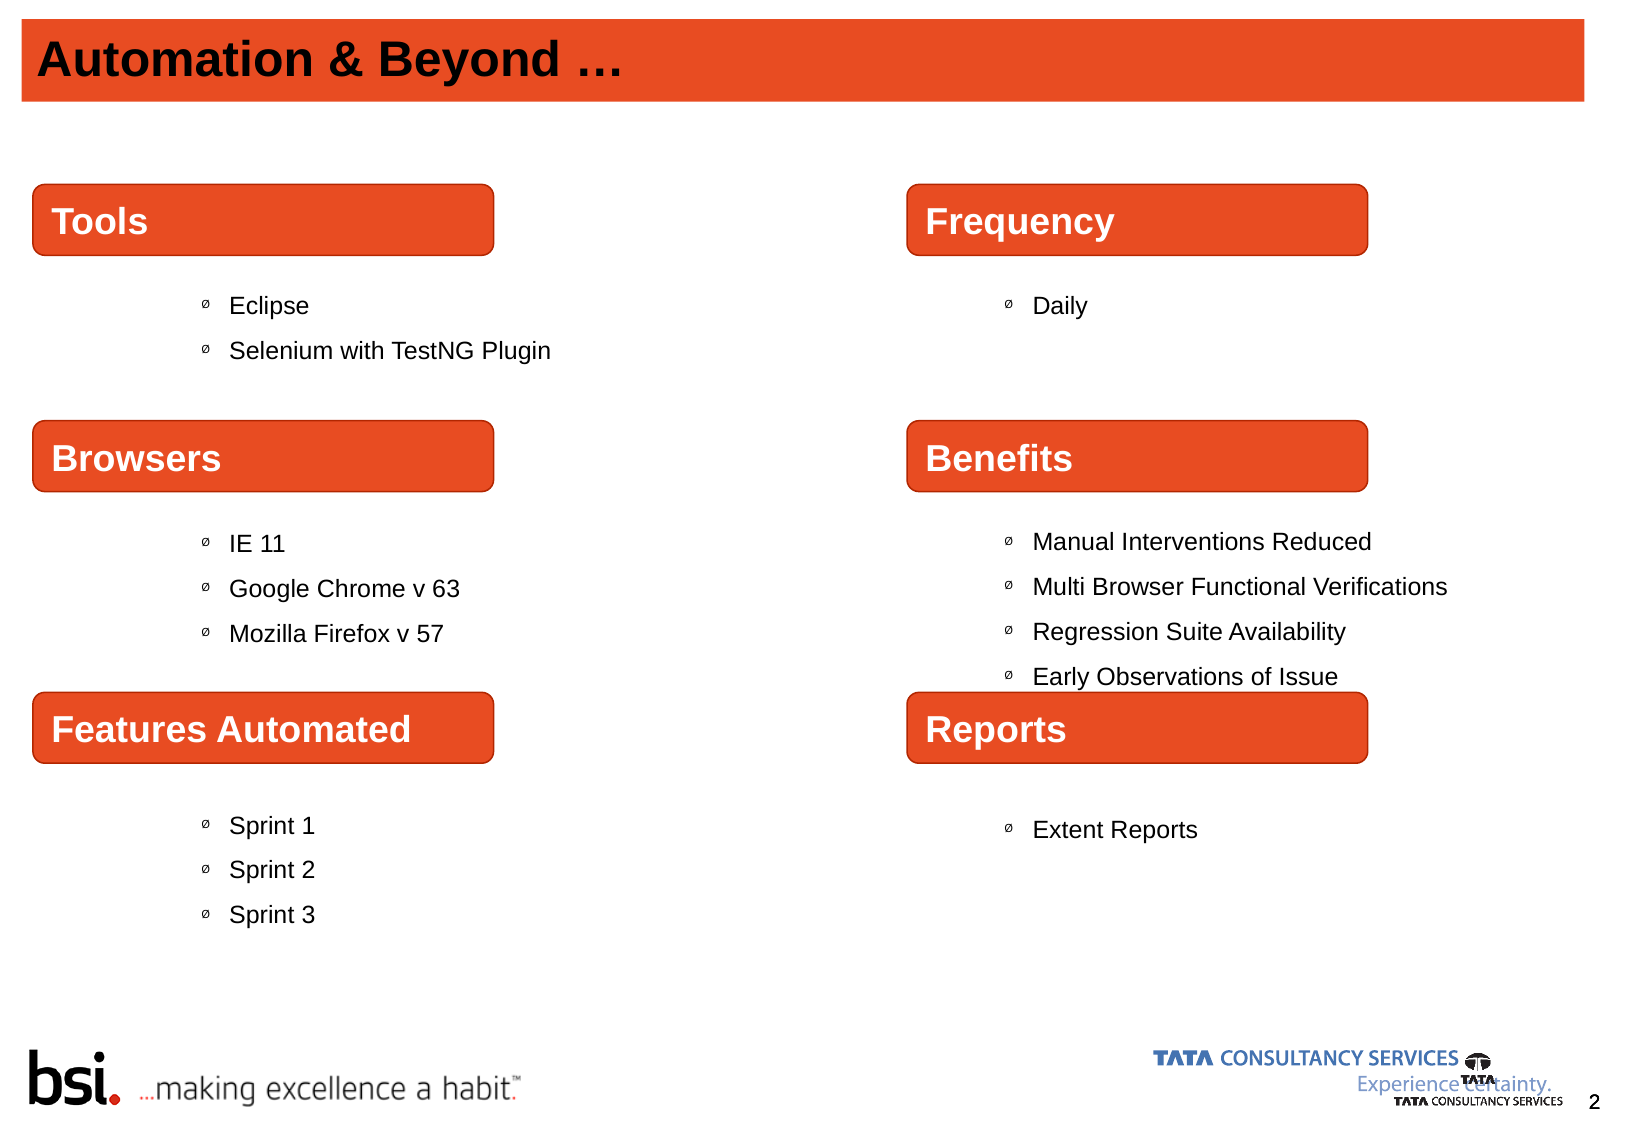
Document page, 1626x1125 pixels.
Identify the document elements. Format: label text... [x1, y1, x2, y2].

text_box Sprint 1 Sprint 2 Sprint 3 [186, 786, 999, 937]
picture [1387, 1046, 1569, 1112]
text_box Tools [32, 184, 494, 256]
text_box Frequency [907, 184, 1368, 256]
text_box Reports [907, 692, 1368, 764]
text_box IE 11 Google Chrome v 63 Mozilla Firefox v 57 [186, 505, 989, 655]
text_box Features Automated [32, 692, 494, 764]
picture [27, 1046, 541, 1125]
text_box Daily [989, 267, 1625, 327]
text_box Extent Reports [989, 790, 1625, 851]
text_box Browsers [32, 420, 494, 492]
text_box Manual Interventions Reduced Multi Browser Functional Verifications Regression Suite Availability Early Observations of Issue [989, 503, 1625, 698]
text_box Eclipse Selenium with TestNG Plugin [186, 267, 999, 372]
text_box Benefits [907, 420, 1368, 492]
text_box Automation & Beyond … [21, 19, 1585, 102]
